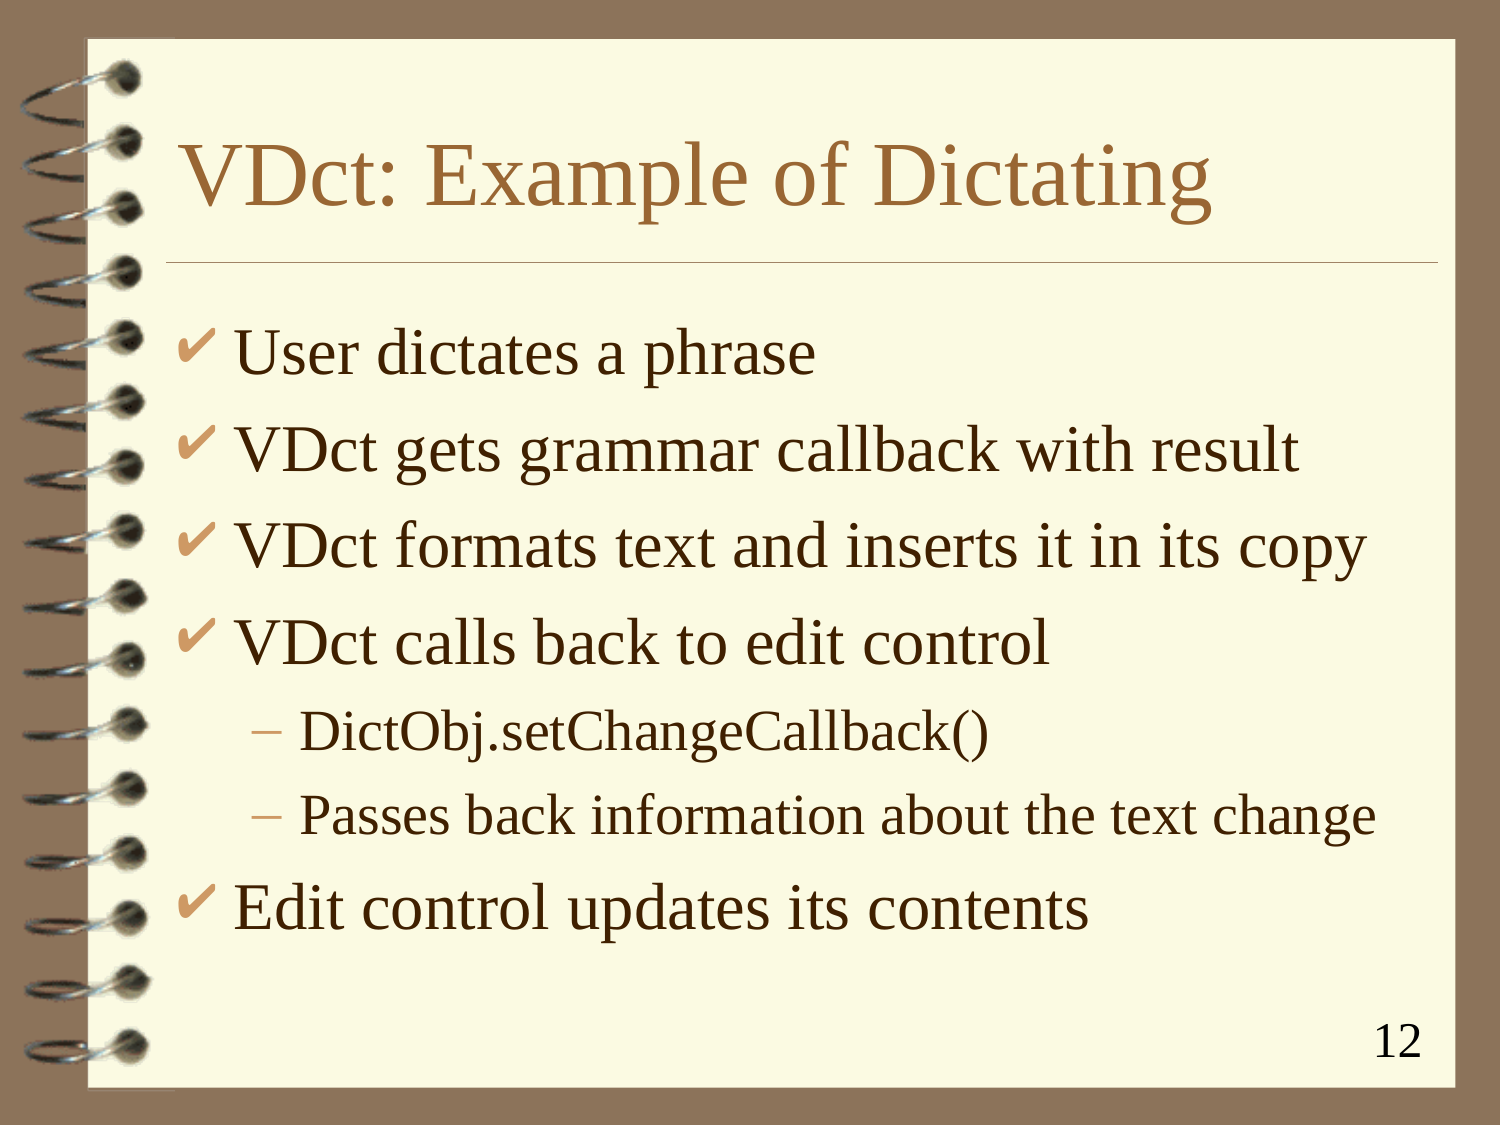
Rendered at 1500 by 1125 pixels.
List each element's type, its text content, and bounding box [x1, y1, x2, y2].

picture [0, 0, 175, 1125]
list User dictates a phrase VDct gets grammar callback with result VDct formats text and inserts it in its copy VDct calls back to edit control DictObj.setChangeCallback() Passes back information about the text change Edit control updates its contents [162, 299, 1438, 976]
title VDct: Example of Dictating [162, 74, 1438, 263]
